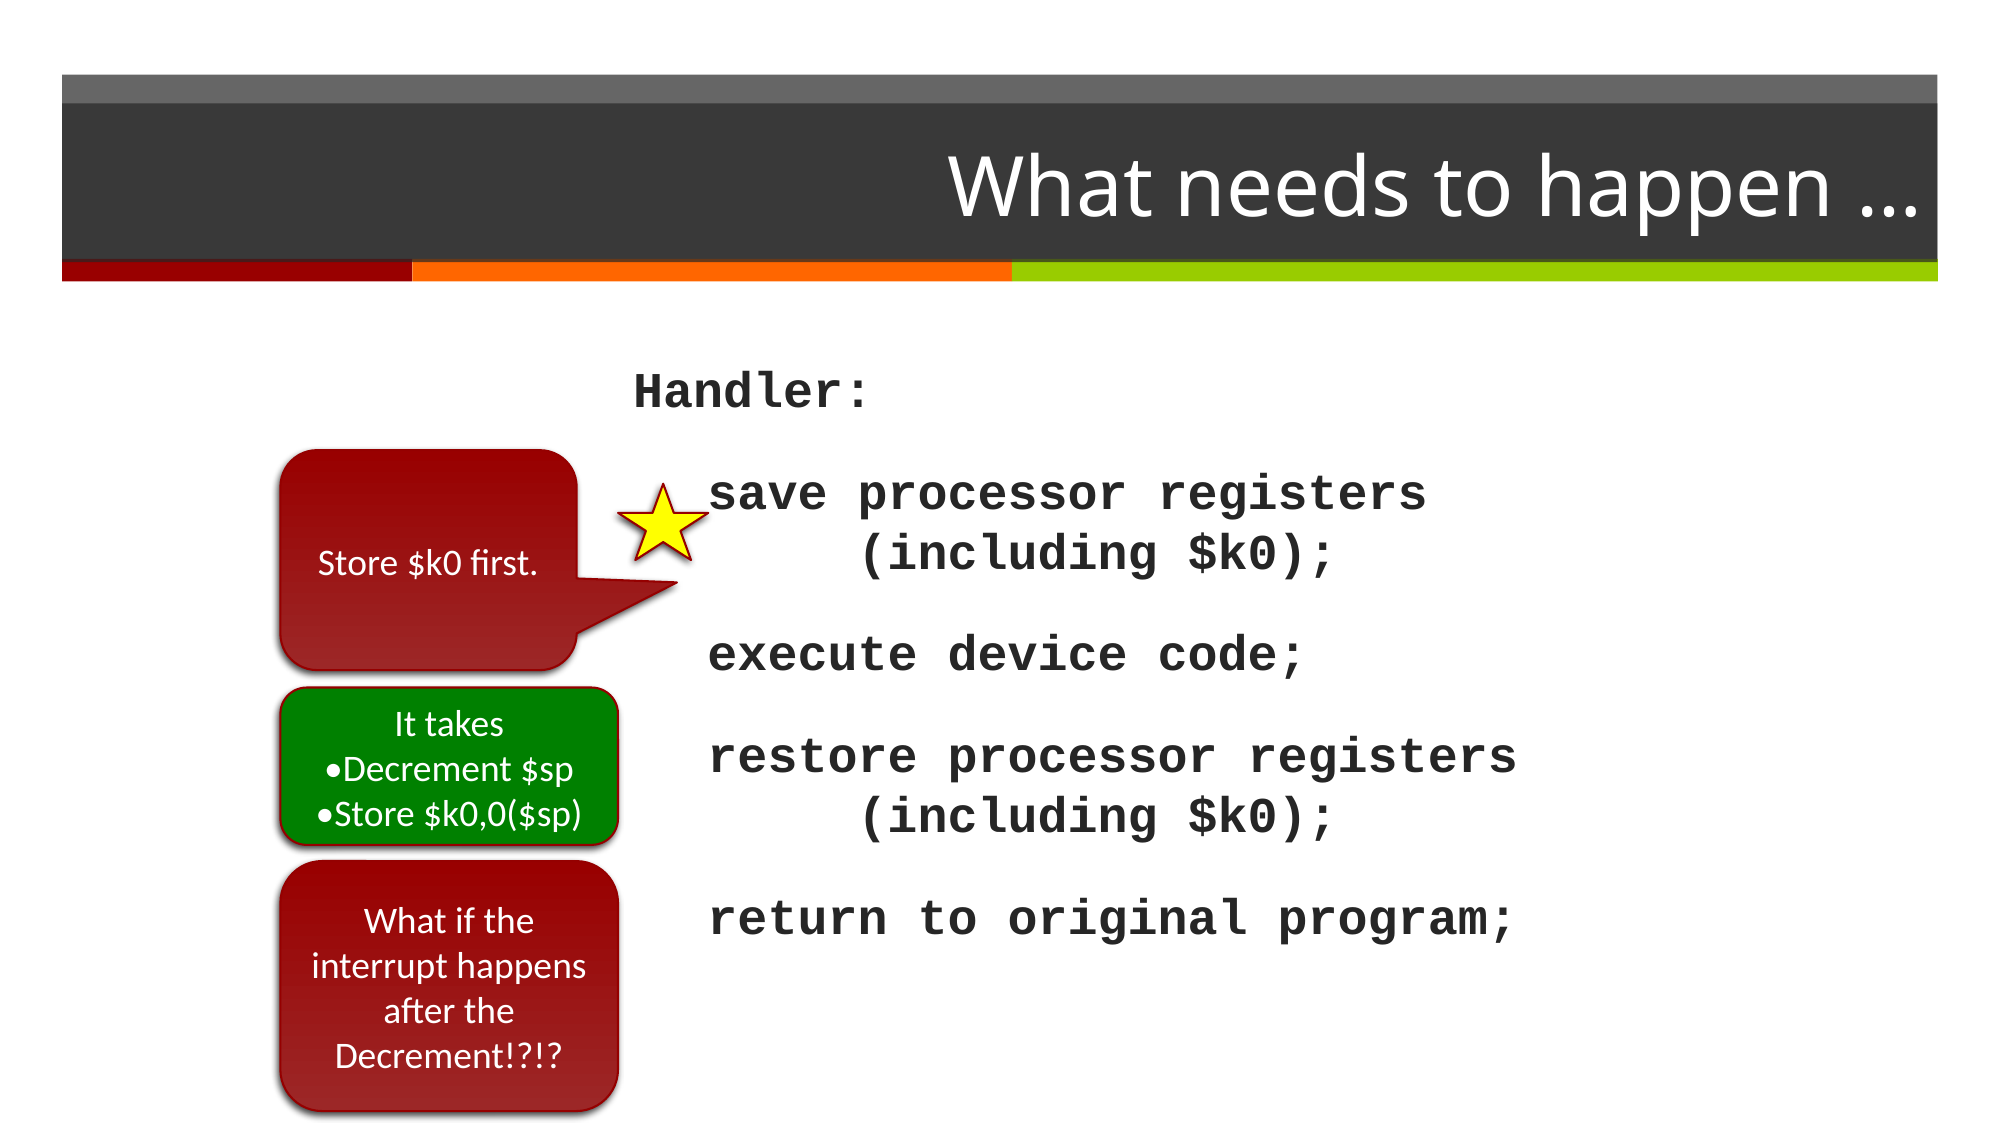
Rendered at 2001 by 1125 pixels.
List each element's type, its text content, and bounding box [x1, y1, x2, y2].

list Handler: save processor registers (including $k0); execute device code; restore processor registers (including $k0); return to original program; [618, 350, 1704, 1005]
text_box [618, 483, 709, 561]
text_box It takes •Decrement $sp •Store $k0,0($sp) [280, 687, 619, 845]
text_box What if the interrupt happens after the Decrement!?!? [280, 861, 619, 1112]
title What needs to happen … [62, 103, 1938, 263]
text_box Store $k0 first. [280, 450, 677, 671]
